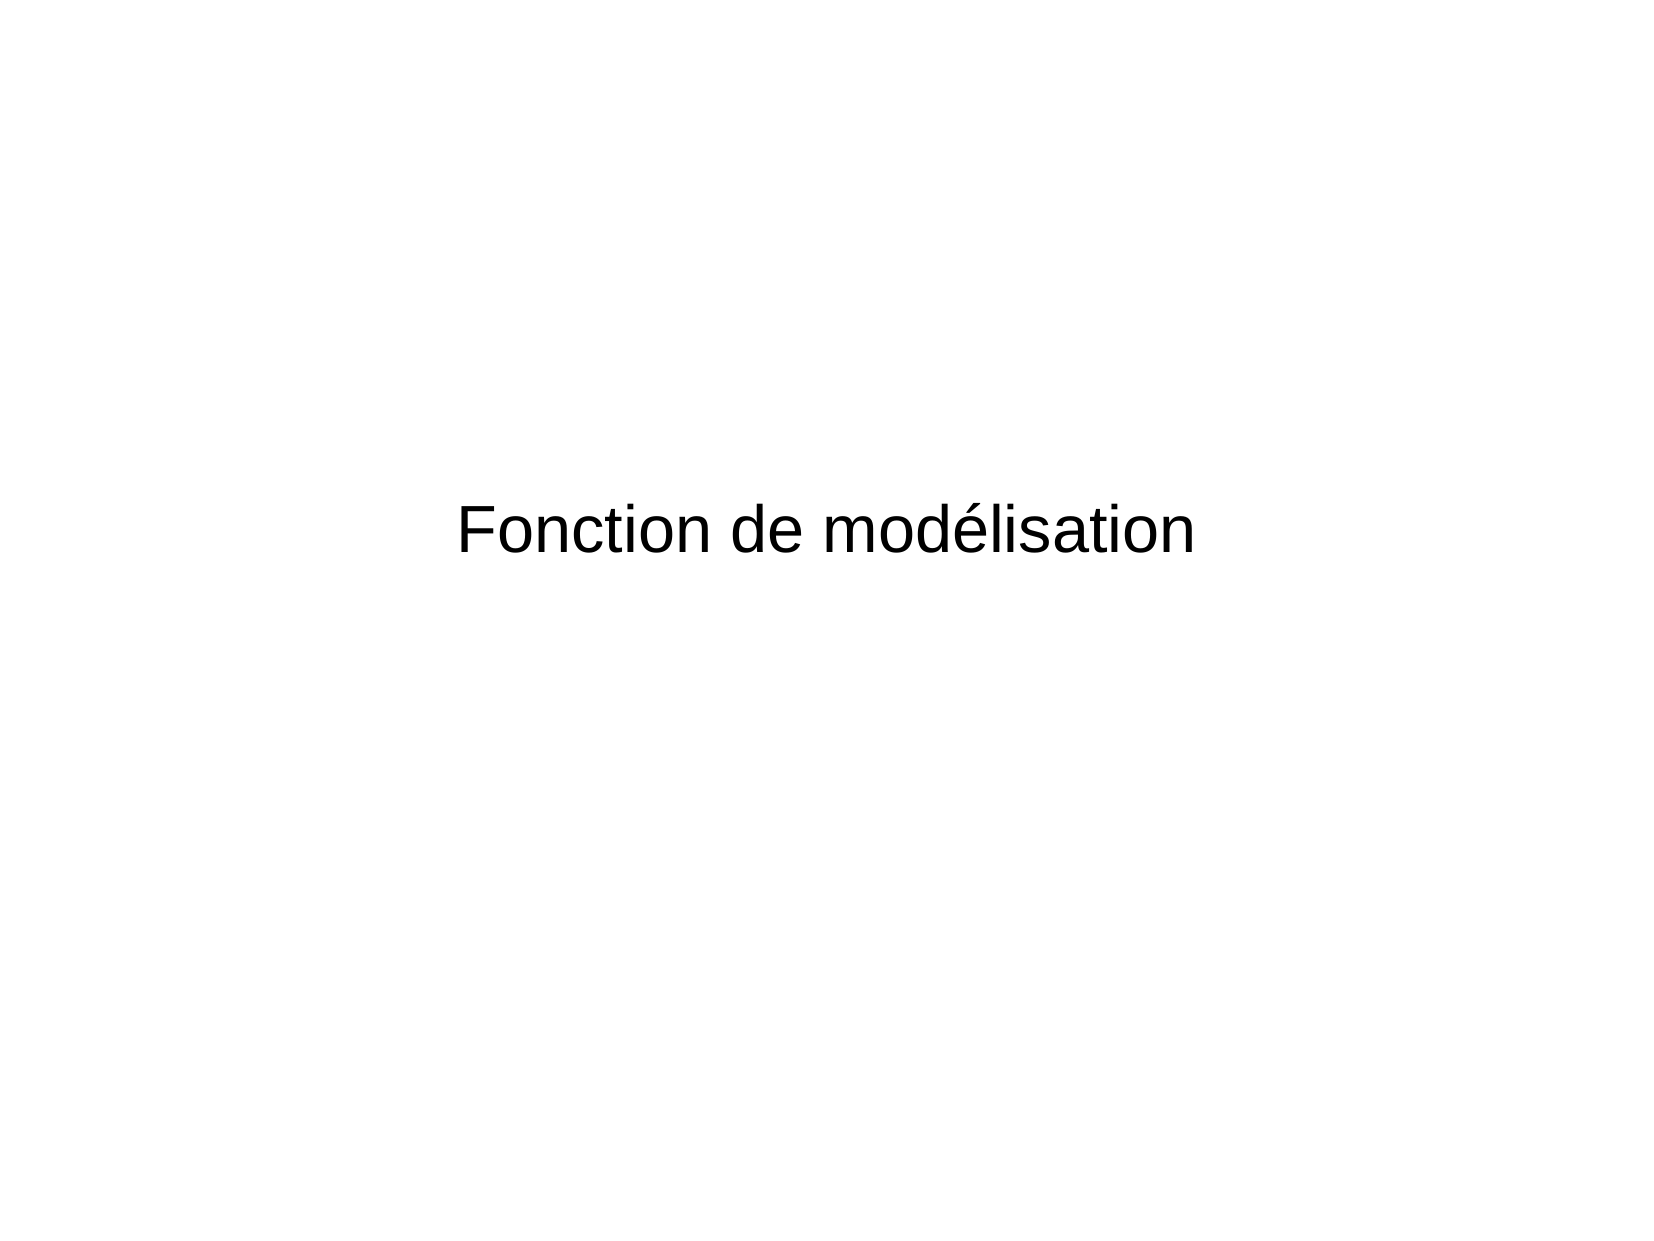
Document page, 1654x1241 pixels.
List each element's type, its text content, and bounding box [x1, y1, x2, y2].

subtitle Fonction de modélisation [82, 49, 1571, 1010]
